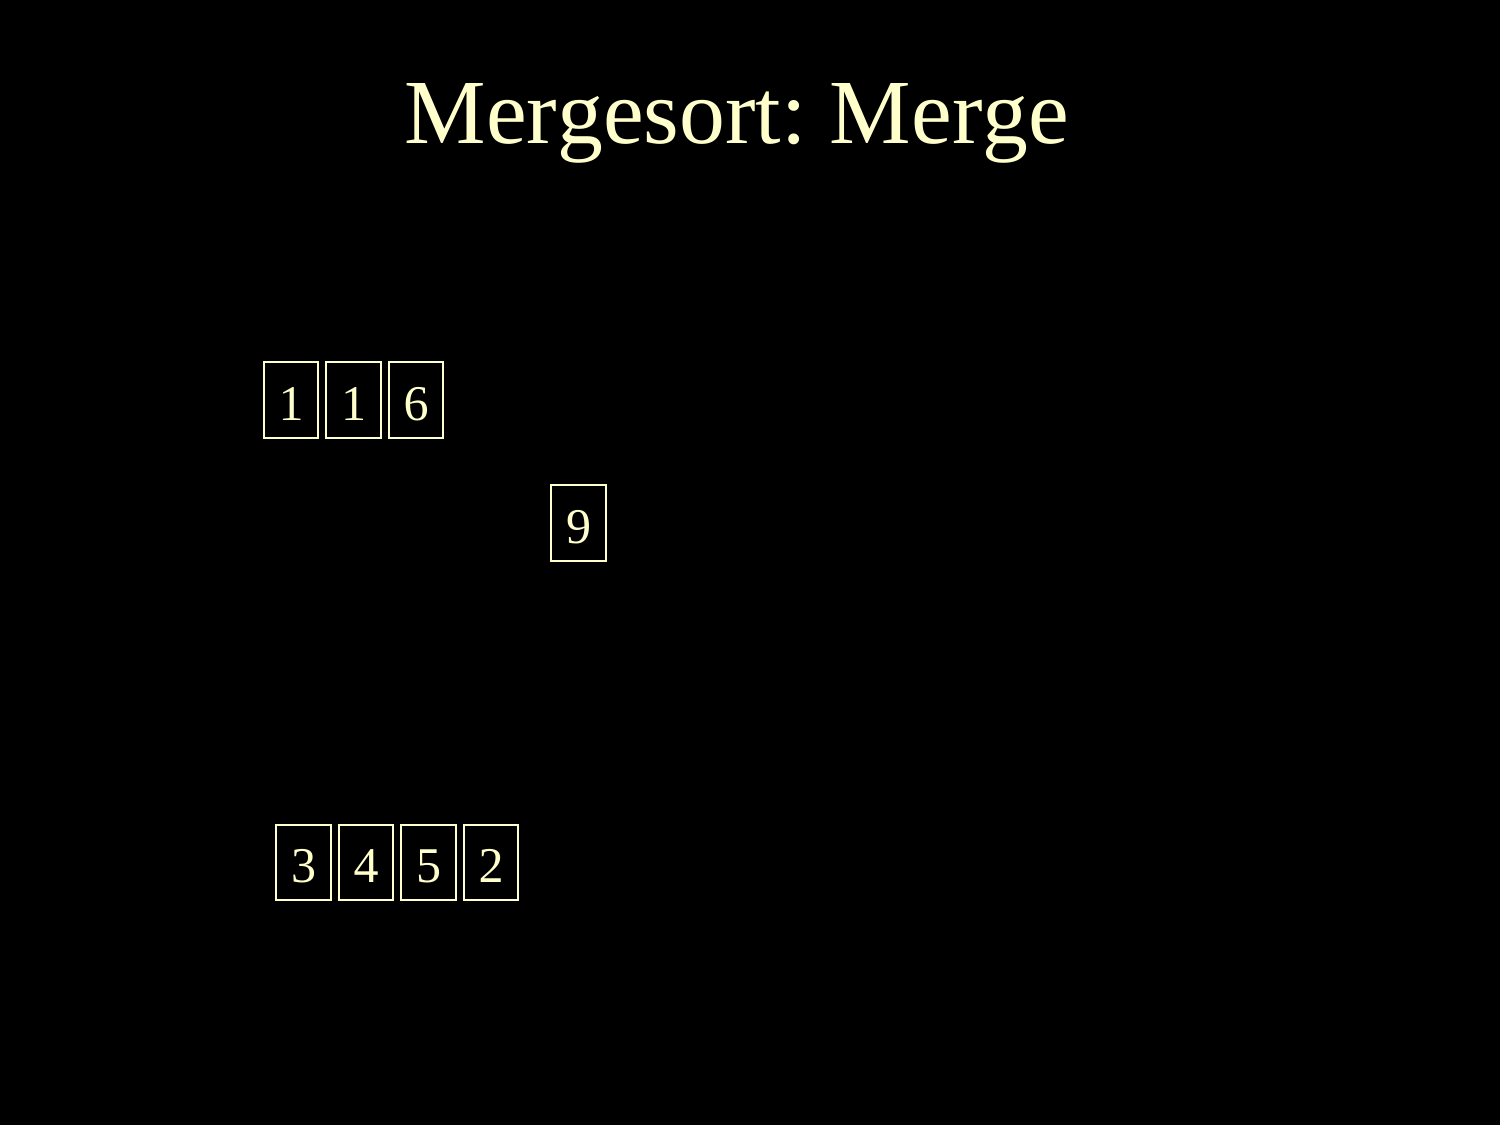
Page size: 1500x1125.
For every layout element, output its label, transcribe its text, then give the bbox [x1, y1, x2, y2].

title Mergesort: Merge [8, 50, 1467, 176]
text_box 6 [388, 362, 444, 438]
text_box 1 [326, 362, 381, 438]
text_box 2 [463, 824, 519, 901]
text_box 9 [551, 485, 606, 561]
text_box 1 [263, 362, 319, 438]
text_box 4 [338, 824, 394, 901]
text_box 3 [276, 824, 331, 901]
text_box 5 [401, 824, 456, 901]
